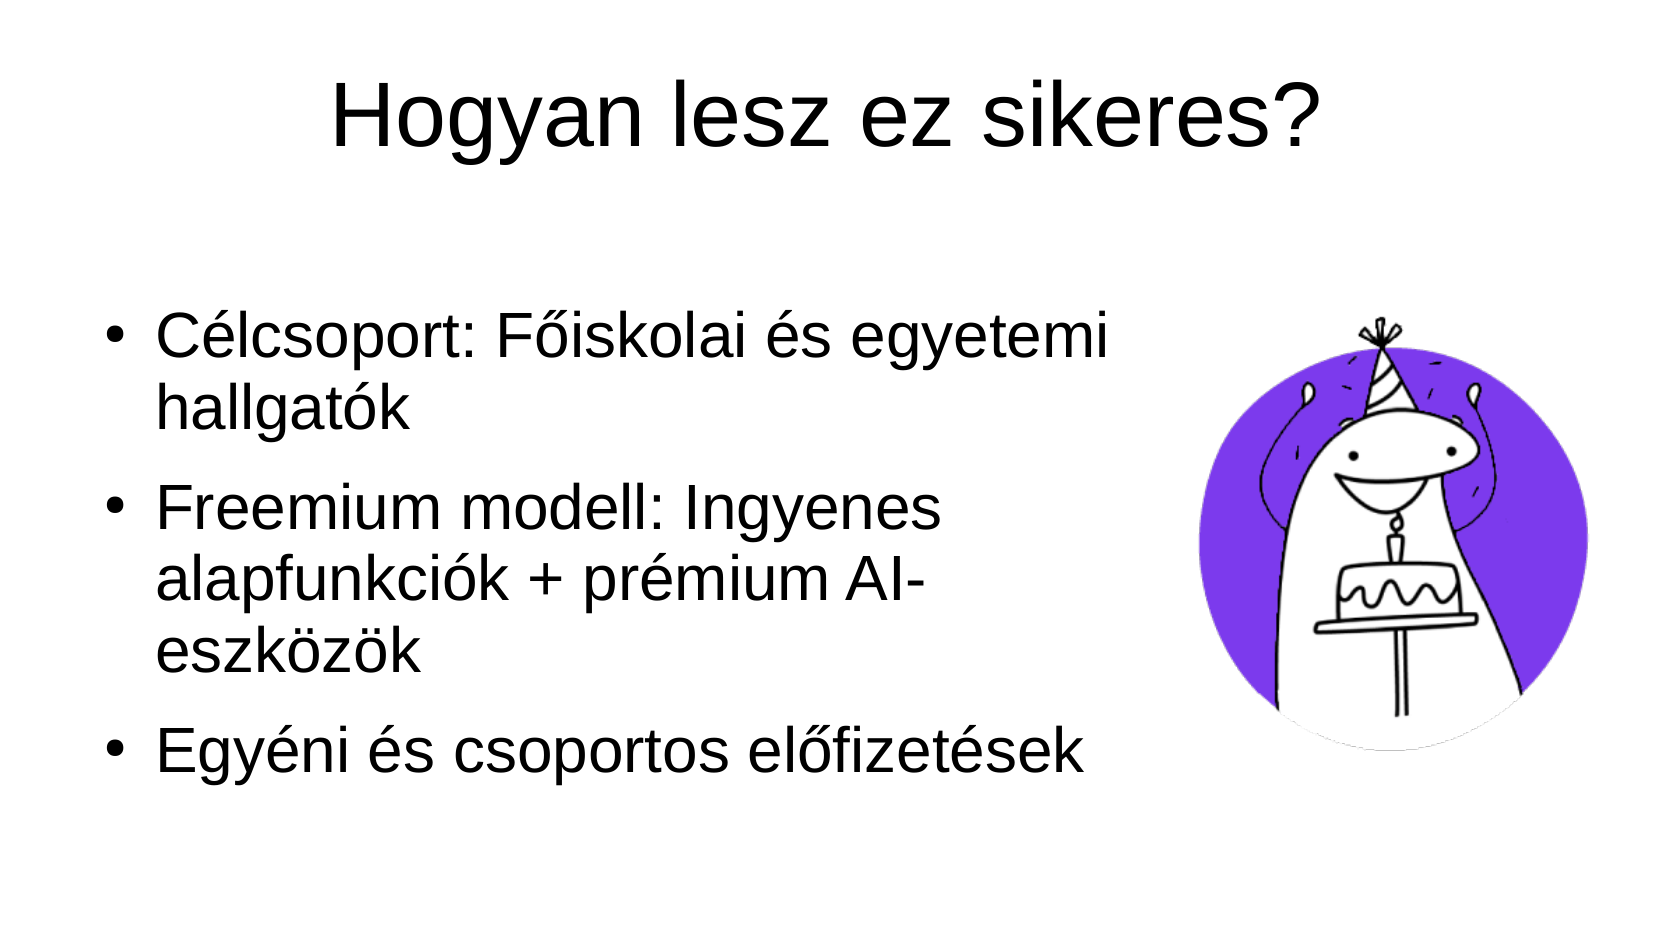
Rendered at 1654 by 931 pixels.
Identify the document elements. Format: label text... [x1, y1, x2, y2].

title Hogyan lesz ez sikeres? [82, 37, 1571, 193]
picture [1162, 299, 1613, 769]
list Célcsoport: Főiskolai és egyetemi hallgatók Freemium modell: Ingyenes alapfunkciók + prémium AI-eszközök Egyéni és csoportos előfizetések [86, 300, 1126, 840]
